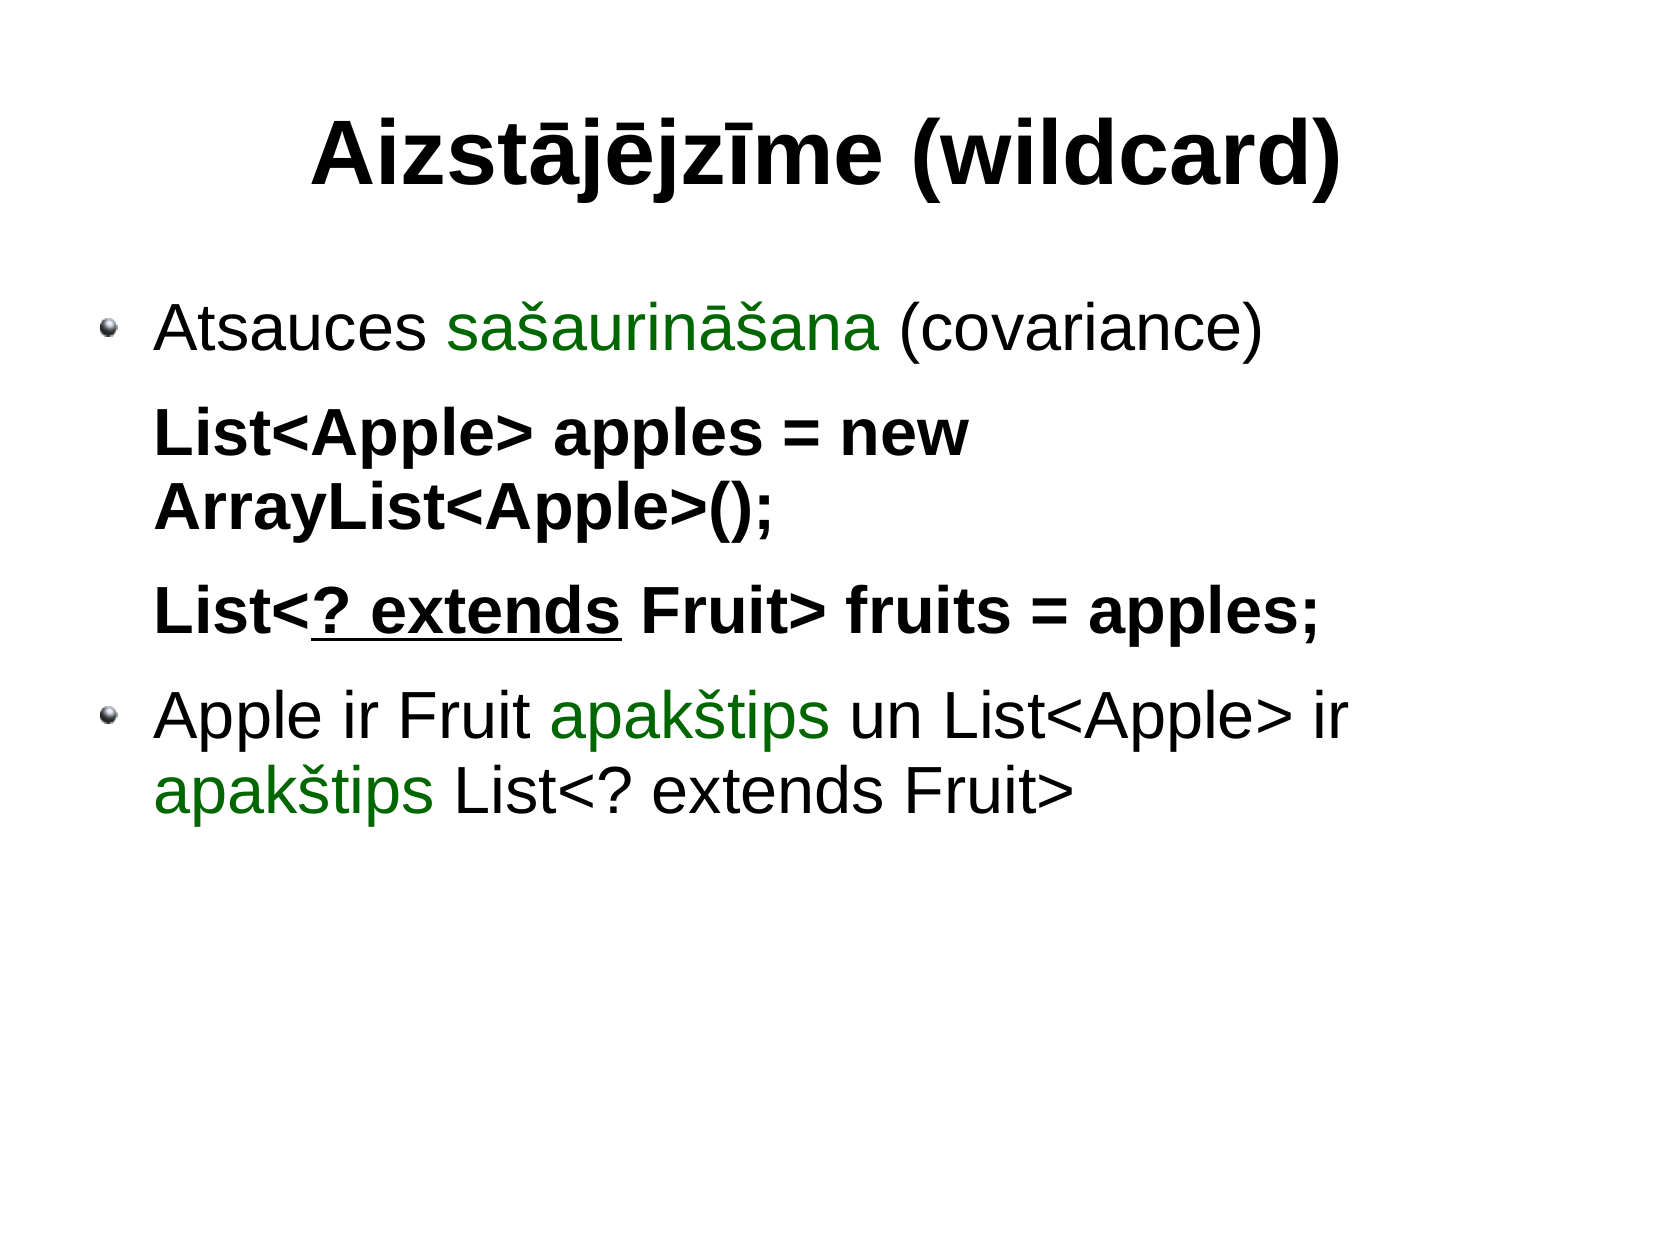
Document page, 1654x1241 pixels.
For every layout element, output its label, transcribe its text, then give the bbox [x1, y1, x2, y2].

list Atsauces sašaurināšana (covariance) List<Apple> apples = new ArrayList<Apple>(); List<? extends Fruit> fruits = apples; Apple ir Fruit apakštips un List<Apple> ir apakštips List<? extends Fruit> [82, 290, 1538, 1010]
title Aizstājējzīme (wildcard) [82, 49, 1571, 257]
